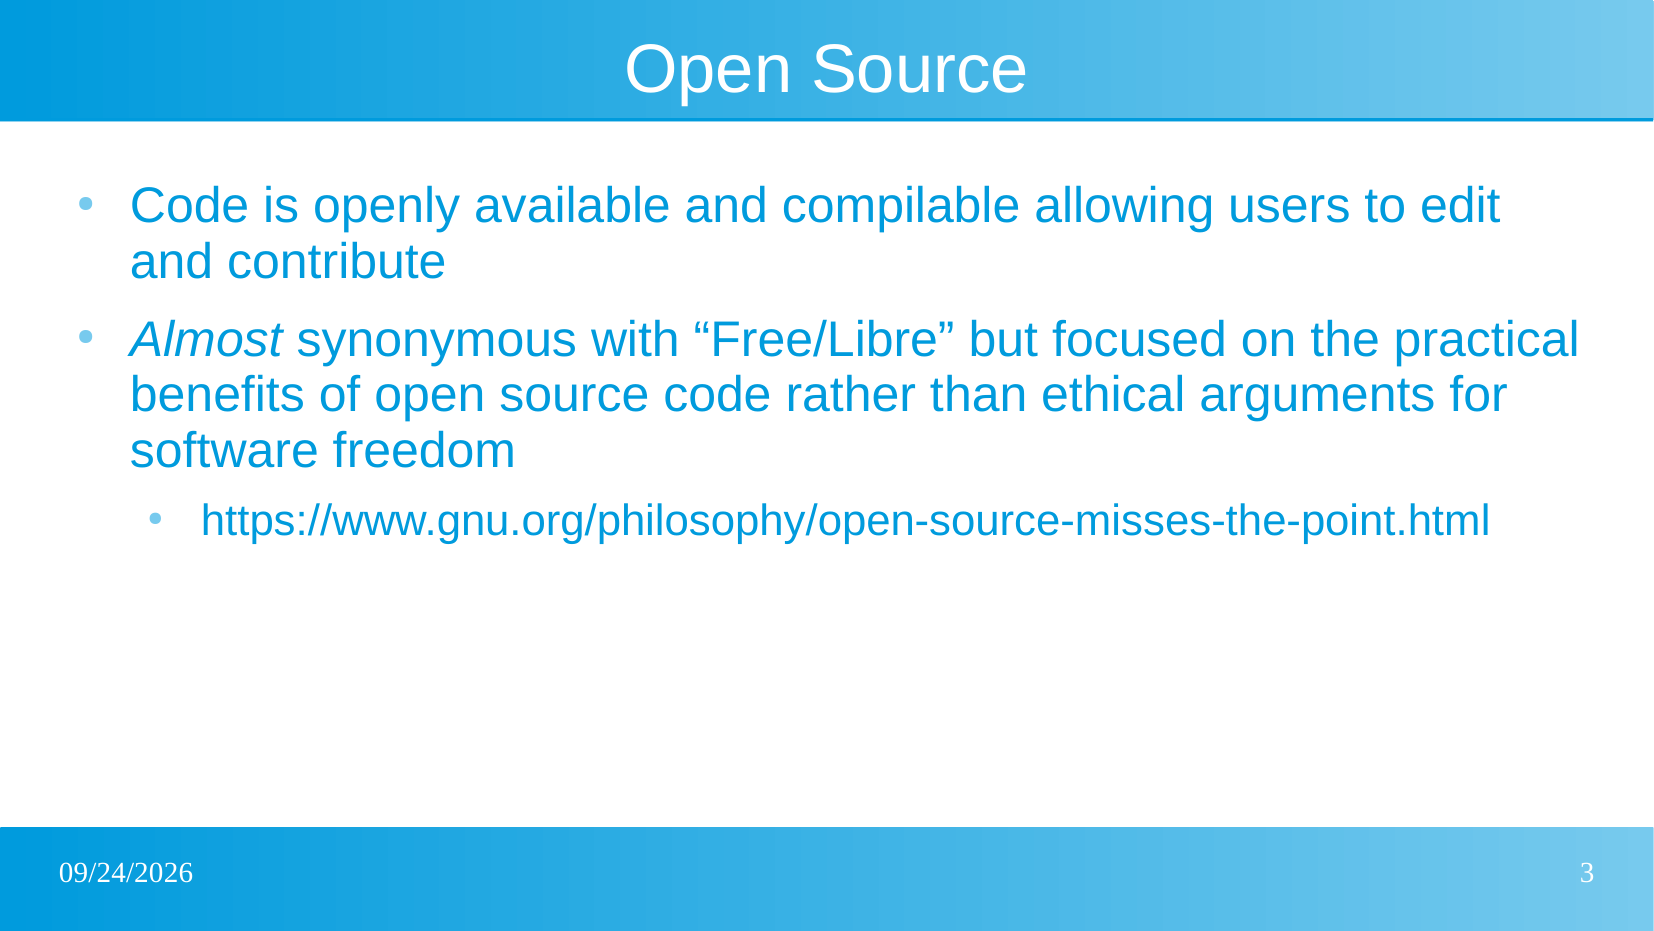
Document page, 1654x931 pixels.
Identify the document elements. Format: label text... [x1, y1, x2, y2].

list Code is openly available and compilable allowing users to edit and contribute Almost synonymous with “Free/Libre” but focused on the practical benefits of open source code rather than ethical arguments for software freedom https://www.gnu.org/philosophy/open-source-misses-the-point.html [59, 177, 1595, 768]
title Open Source [59, 29, 1595, 108]
